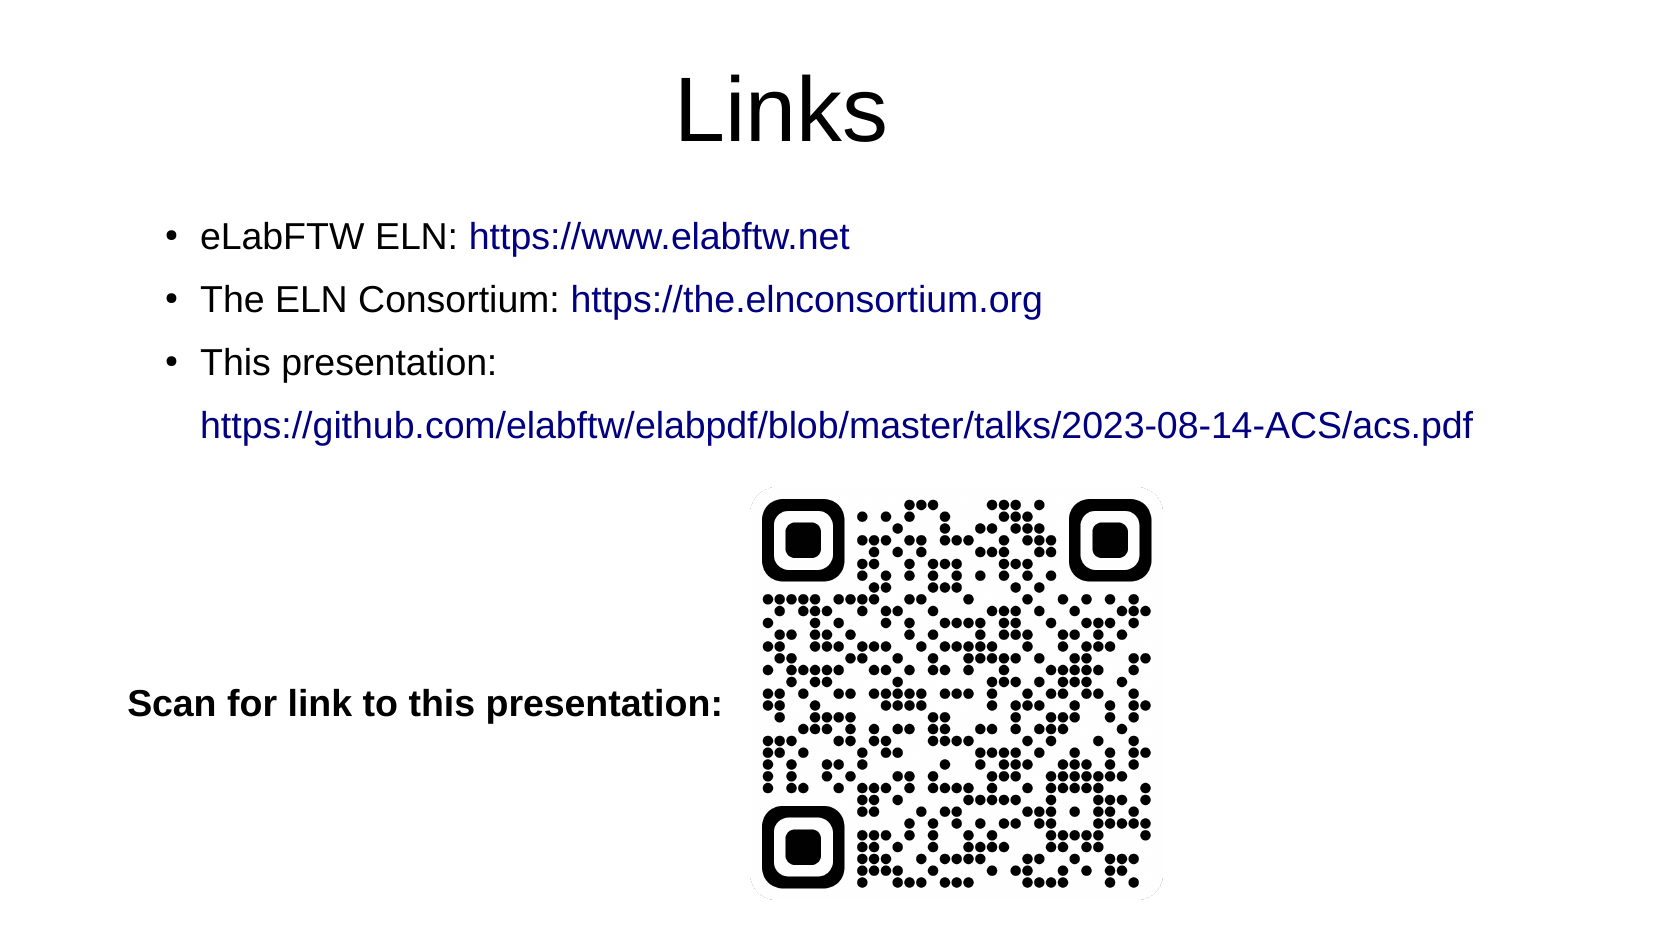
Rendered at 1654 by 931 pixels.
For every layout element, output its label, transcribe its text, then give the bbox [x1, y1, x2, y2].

text_box Scan for link to this presentation: [112, 675, 751, 732]
text_box eLabFTW ELN: https://www.elabftw.net The ELN Consortium: https://the.elnconsortium.org This presentation: https://github.com/elabftw/elabpdf/blob/master/talks/2023-08-14-ACS/acs.pdf [150, 187, 1538, 488]
title Links [37, 32, 1526, 188]
picture [750, 487, 1163, 901]
